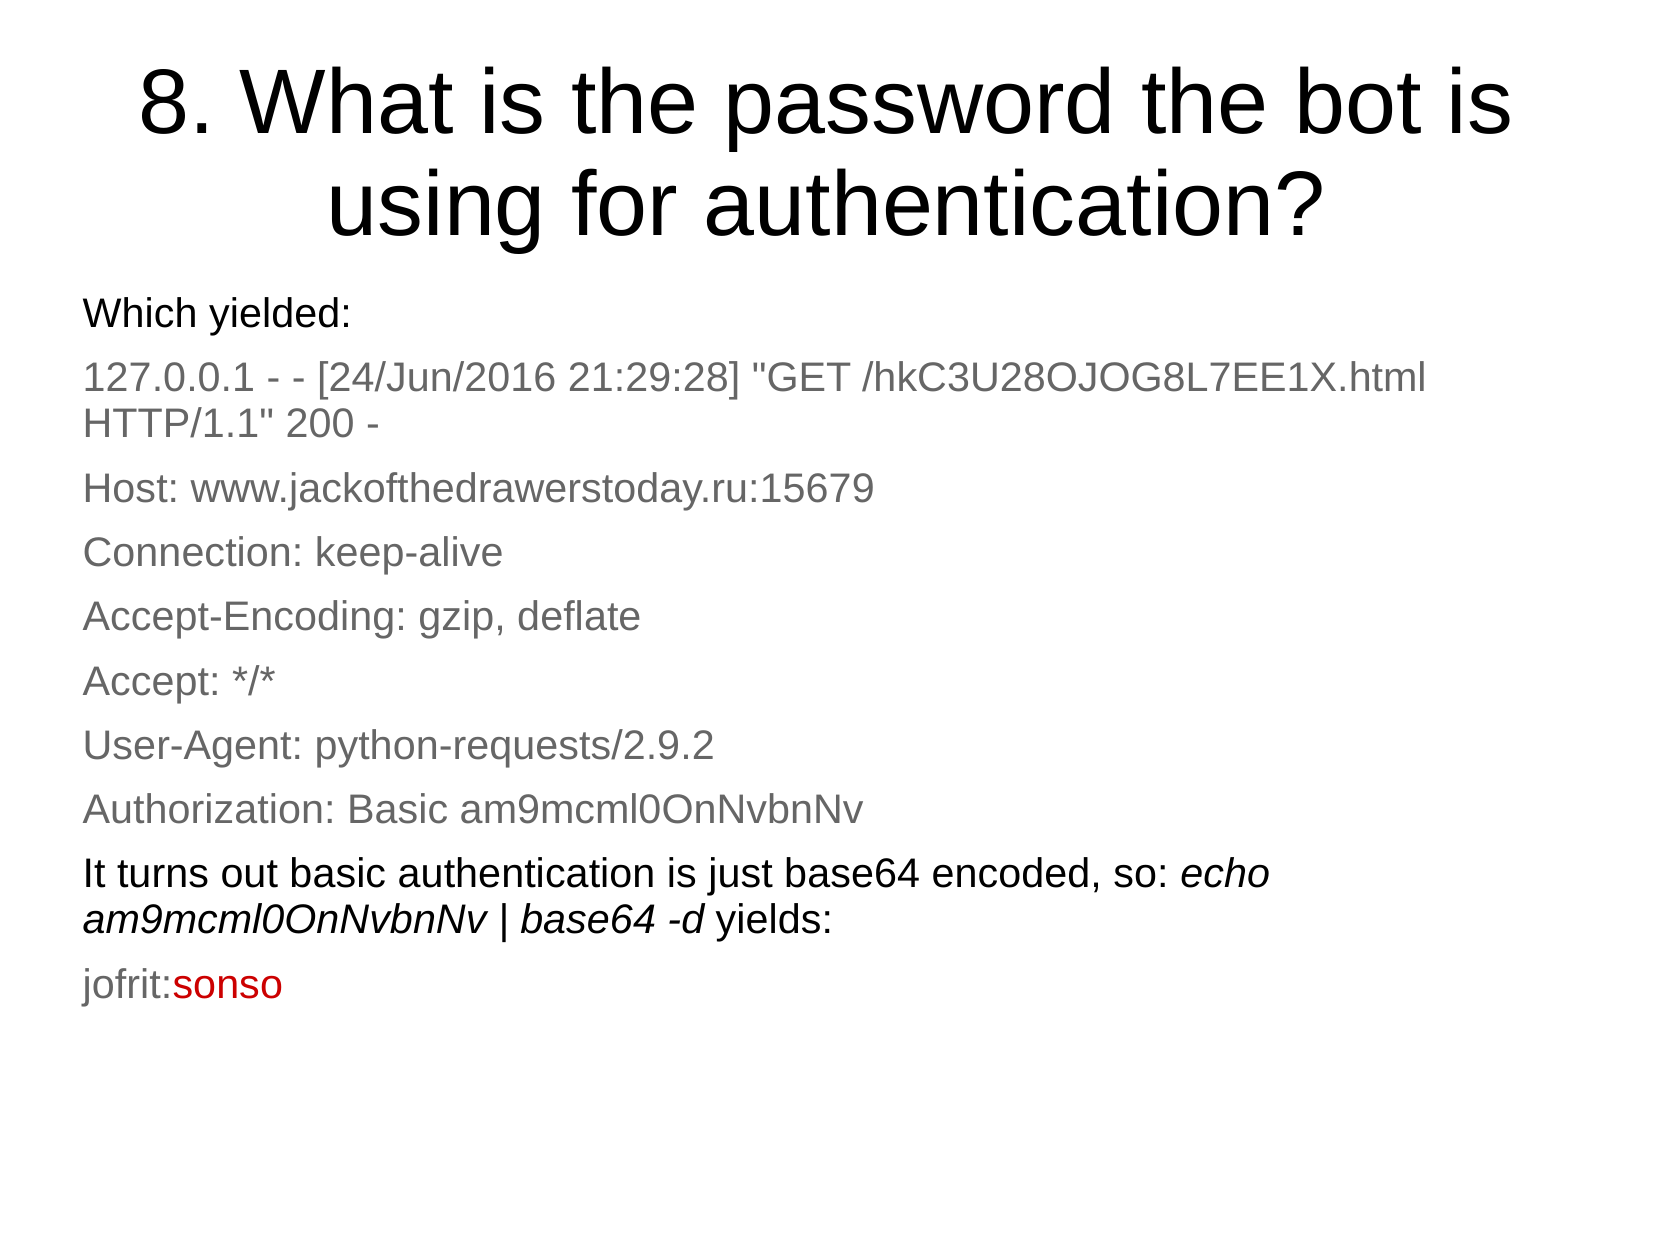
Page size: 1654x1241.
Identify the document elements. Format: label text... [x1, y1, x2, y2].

list Which yielded: 127.0.0.1 - - [24/Jun/2016 21:29:28] "GET /hkC3U28OJOG8L7EE1X.html HTTP/1.1" 200 - Host: www.jackofthedrawerstoday.ru:15679 Connection: keep-alive Accept-Encoding: gzip, deflate Accept: */* User-Agent: python-requests/2.9.2 Authorization: Basic am9mcml0OnNvbnNv It turns out basic authentication is just base64 encoded, so: echo am9mcml0OnNvbnNv | base64 -d yields: jofrit:sonso [82, 290, 1571, 1010]
title 8. What is the password the bot is using for authentication? [82, 49, 1571, 257]
